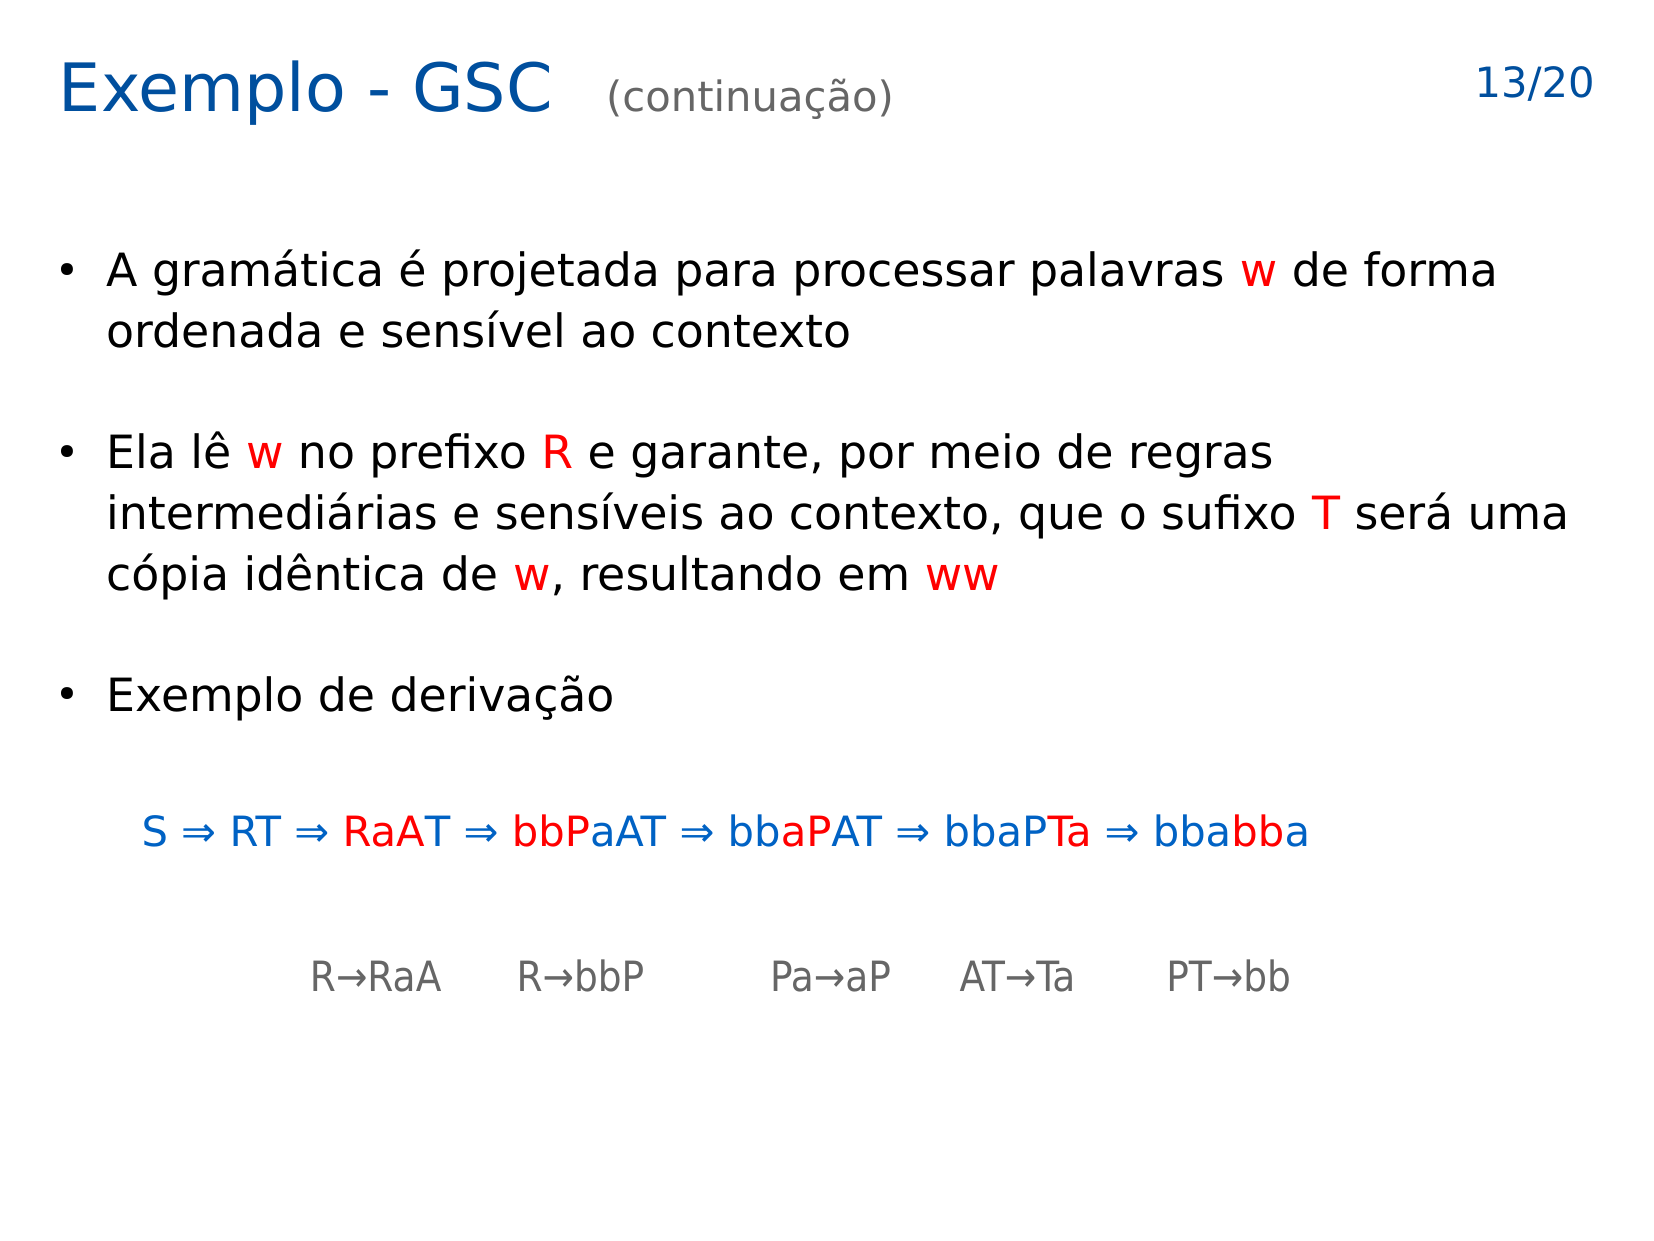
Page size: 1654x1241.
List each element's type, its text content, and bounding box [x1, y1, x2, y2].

text_box R→RaA [295, 944, 457, 1009]
text_box PT→bb [1151, 944, 1307, 1009]
text_box R→bbP [501, 944, 684, 1009]
list A gramática é projetada para processar palavras w de forma ordenada e sensível ao contexto Ela lê w no prefixo R e garante, por meio de regras intermediárias e sensíveis ao contexto, que o sufixo T será uma cópia idêntica de w, resultando em ww Exemplo de derivação S ⇒ RT ⇒ RaAT ⇒ bbPaAT ⇒ bbaPAT ⇒ bbaPTa ⇒ bbabba [59, 236, 1595, 1211]
title Exemplo - GSC (continuação) [59, 29, 1625, 148]
text_box AT→Ta [944, 944, 1091, 1009]
text_box Pa→aP [755, 944, 916, 1009]
